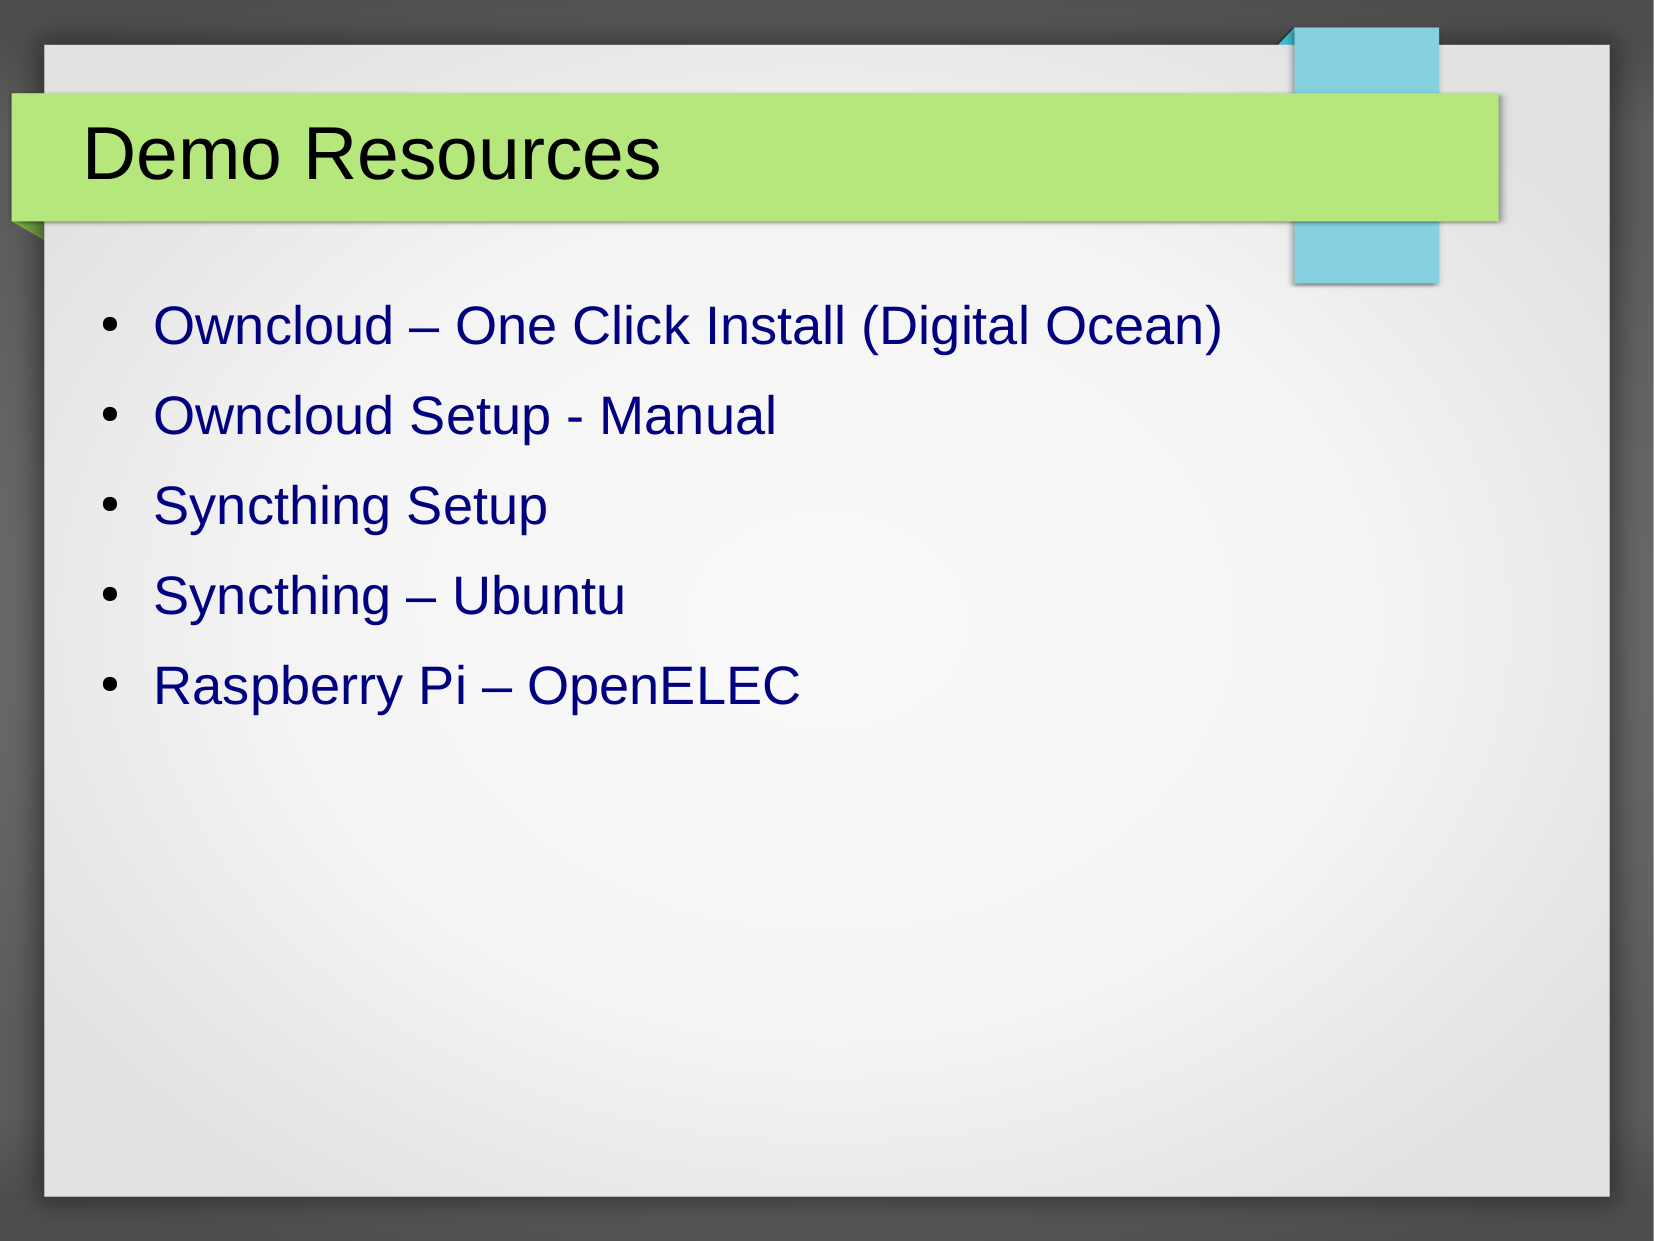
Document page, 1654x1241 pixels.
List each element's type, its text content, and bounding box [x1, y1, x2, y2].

list Owncloud – One Click Install (Digital Ocean) Owncloud Setup - Manual Syncthing Setup Syncthing – Ubuntu Raspberry Pi – OpenELEC [82, 295, 1571, 1015]
title Demo Resources [82, 94, 1264, 213]
picture [0, 0, 1654, 1241]
